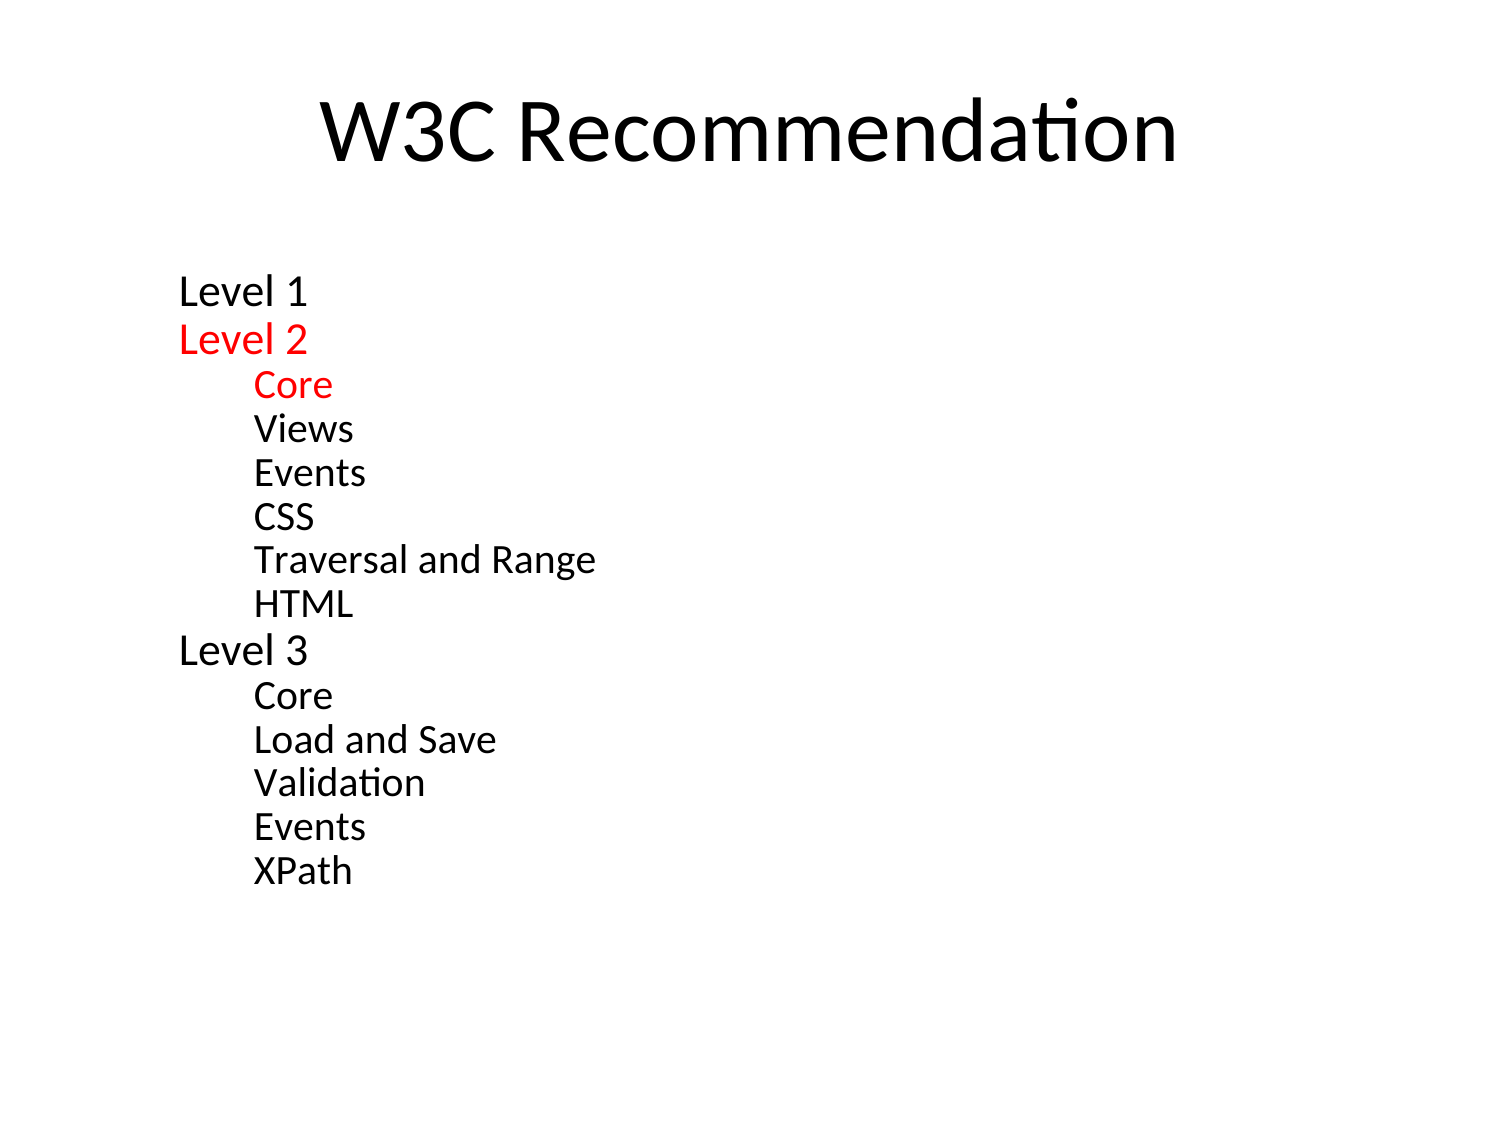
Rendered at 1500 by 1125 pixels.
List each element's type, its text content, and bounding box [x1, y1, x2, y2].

list Level 1 Level 2 Core Views Events CSS Traversal and Range HTML Level 3 Core Load and Save Validation Events XPath [163, 269, 1285, 1013]
title W3C Recommendation [75, 45, 1426, 233]
